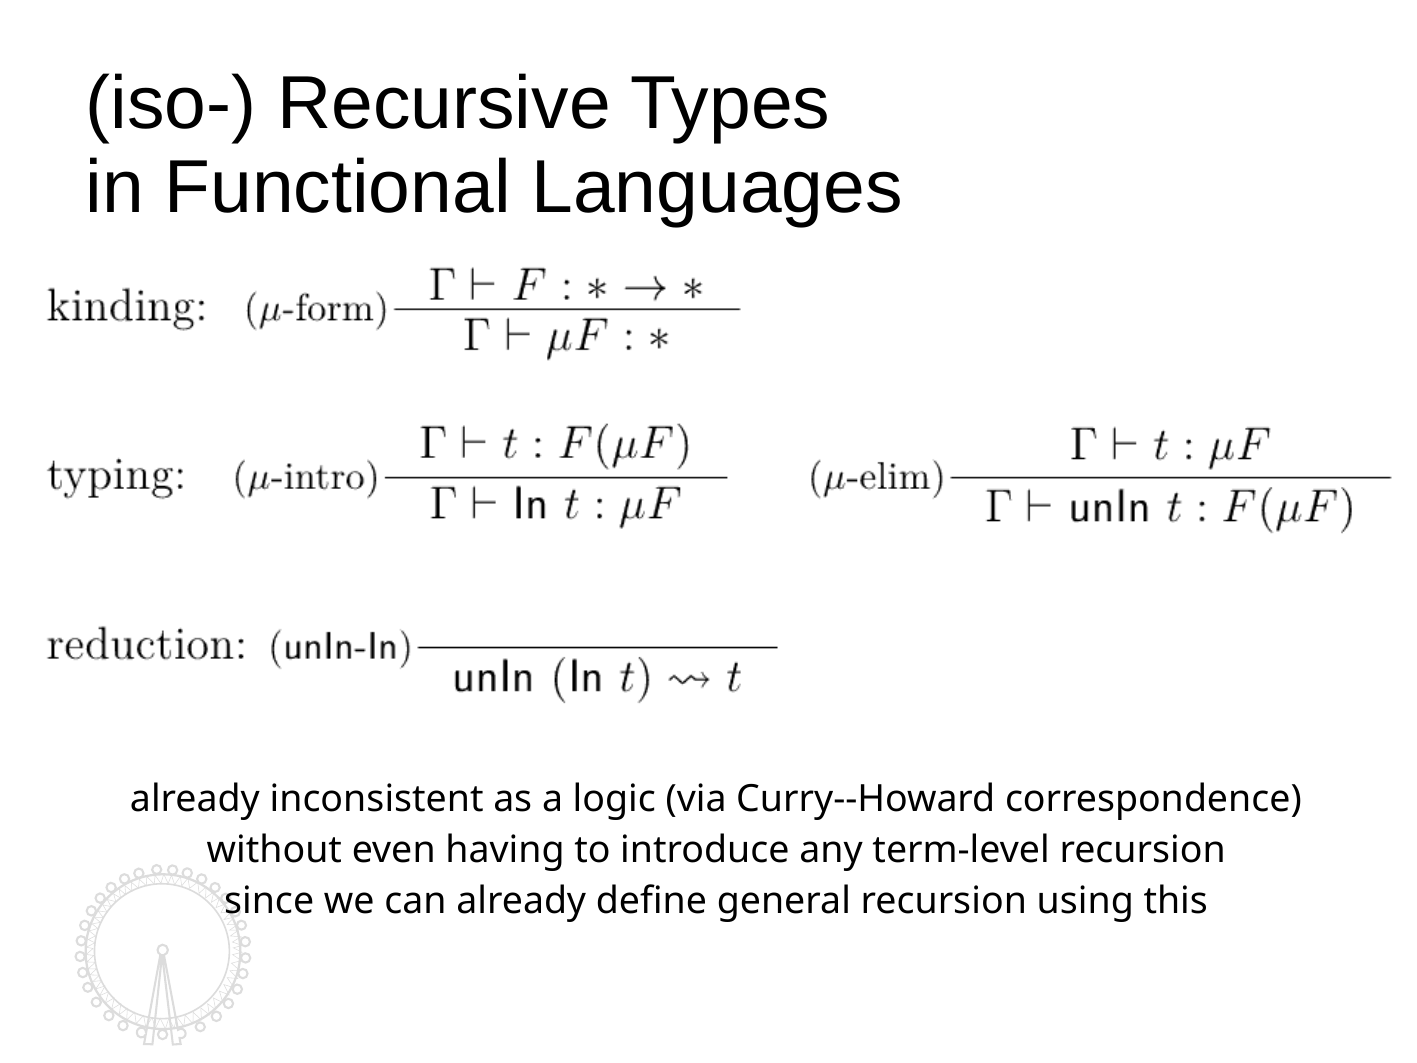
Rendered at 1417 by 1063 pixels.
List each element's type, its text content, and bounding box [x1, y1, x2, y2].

picture [31, 260, 1405, 715]
subtitle already inconsistent as a logic (via Curry--Howard correspondence) without even having to introduce any term-level recursion since we can already define general recursion using this [68, 763, 1366, 923]
title (iso-) Recursive Types in Functional Languages [70, 53, 1346, 224]
